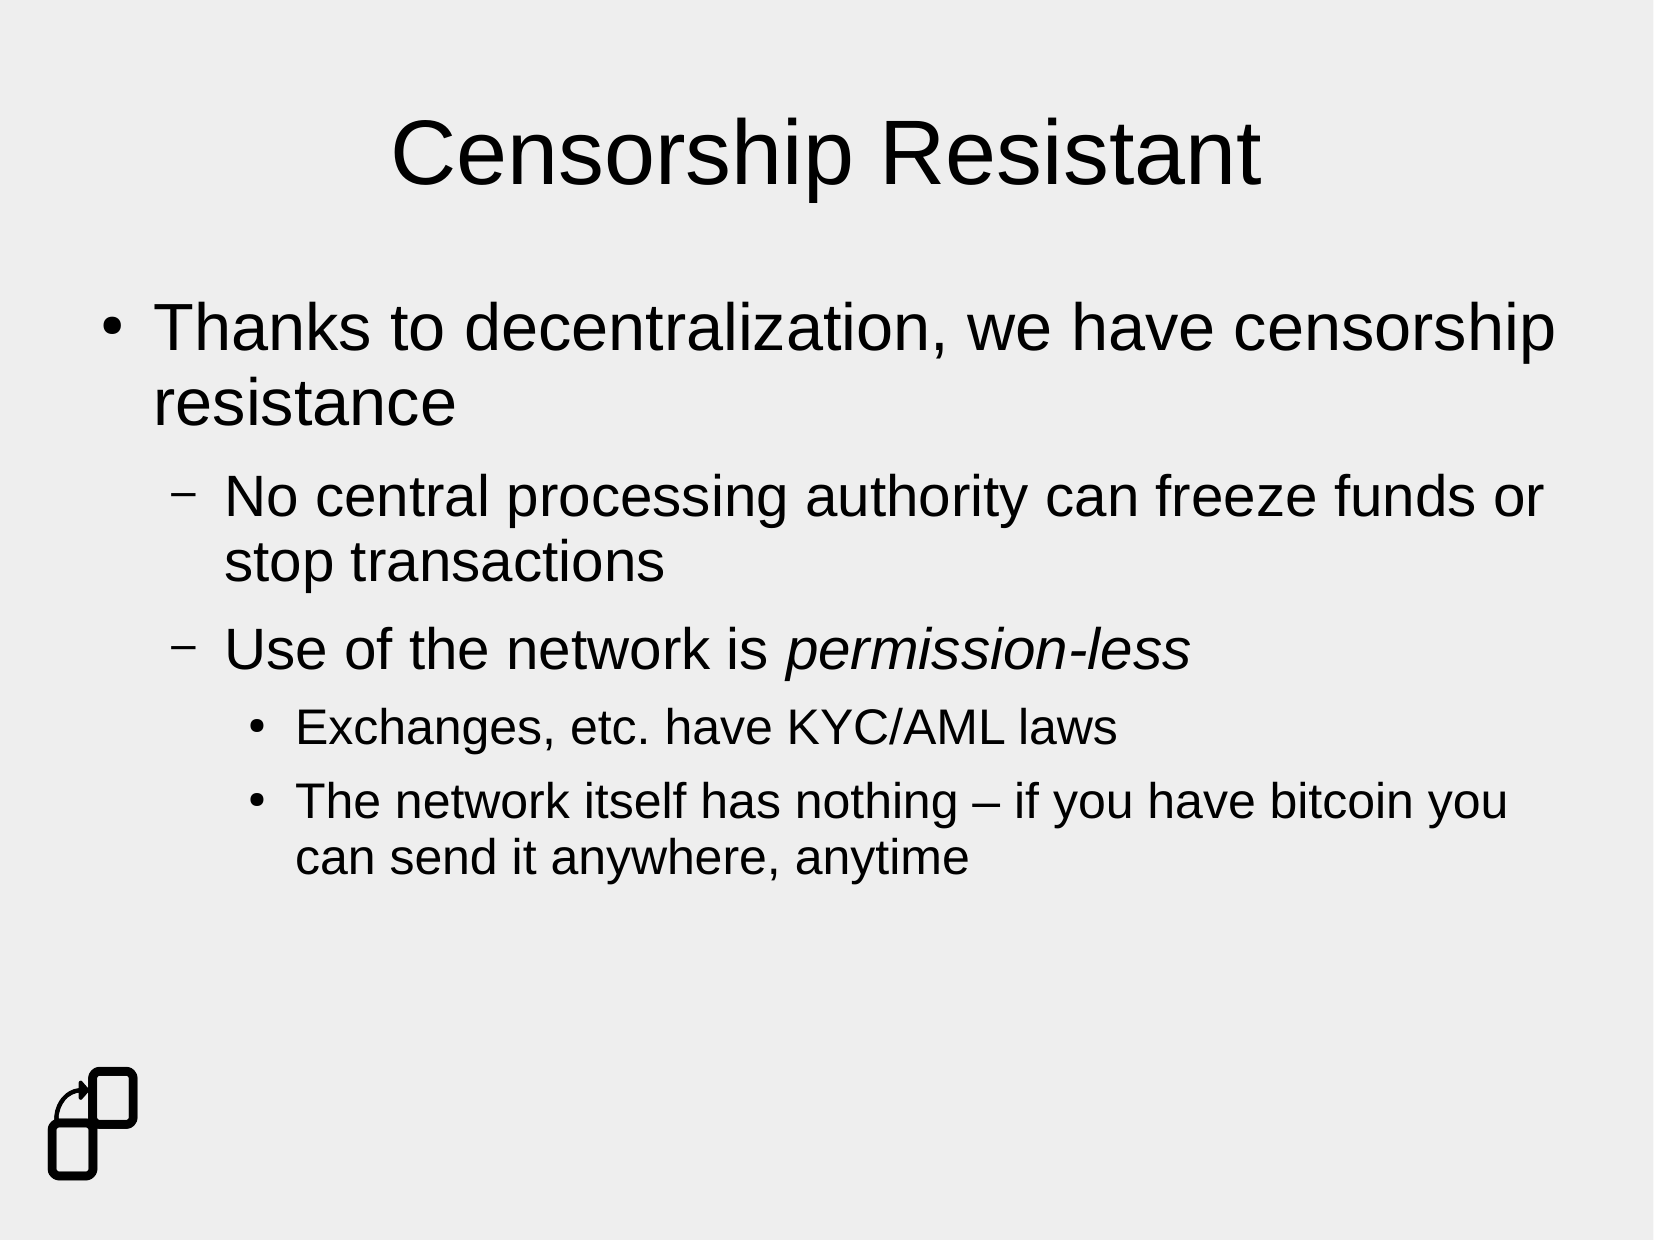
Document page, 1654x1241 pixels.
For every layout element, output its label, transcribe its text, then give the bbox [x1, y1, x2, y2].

list Thanks to decentralization, we have censorship resistance No central processing authority can freeze funds or stop transactions Use of the network is permission-less Exchanges, etc. have KYC/AML laws The network itself has nothing – if you have bitcoin you can send it anywhere, anytime [82, 290, 1571, 1010]
picture [30, 1062, 153, 1186]
title Censorship Resistant [82, 49, 1571, 257]
